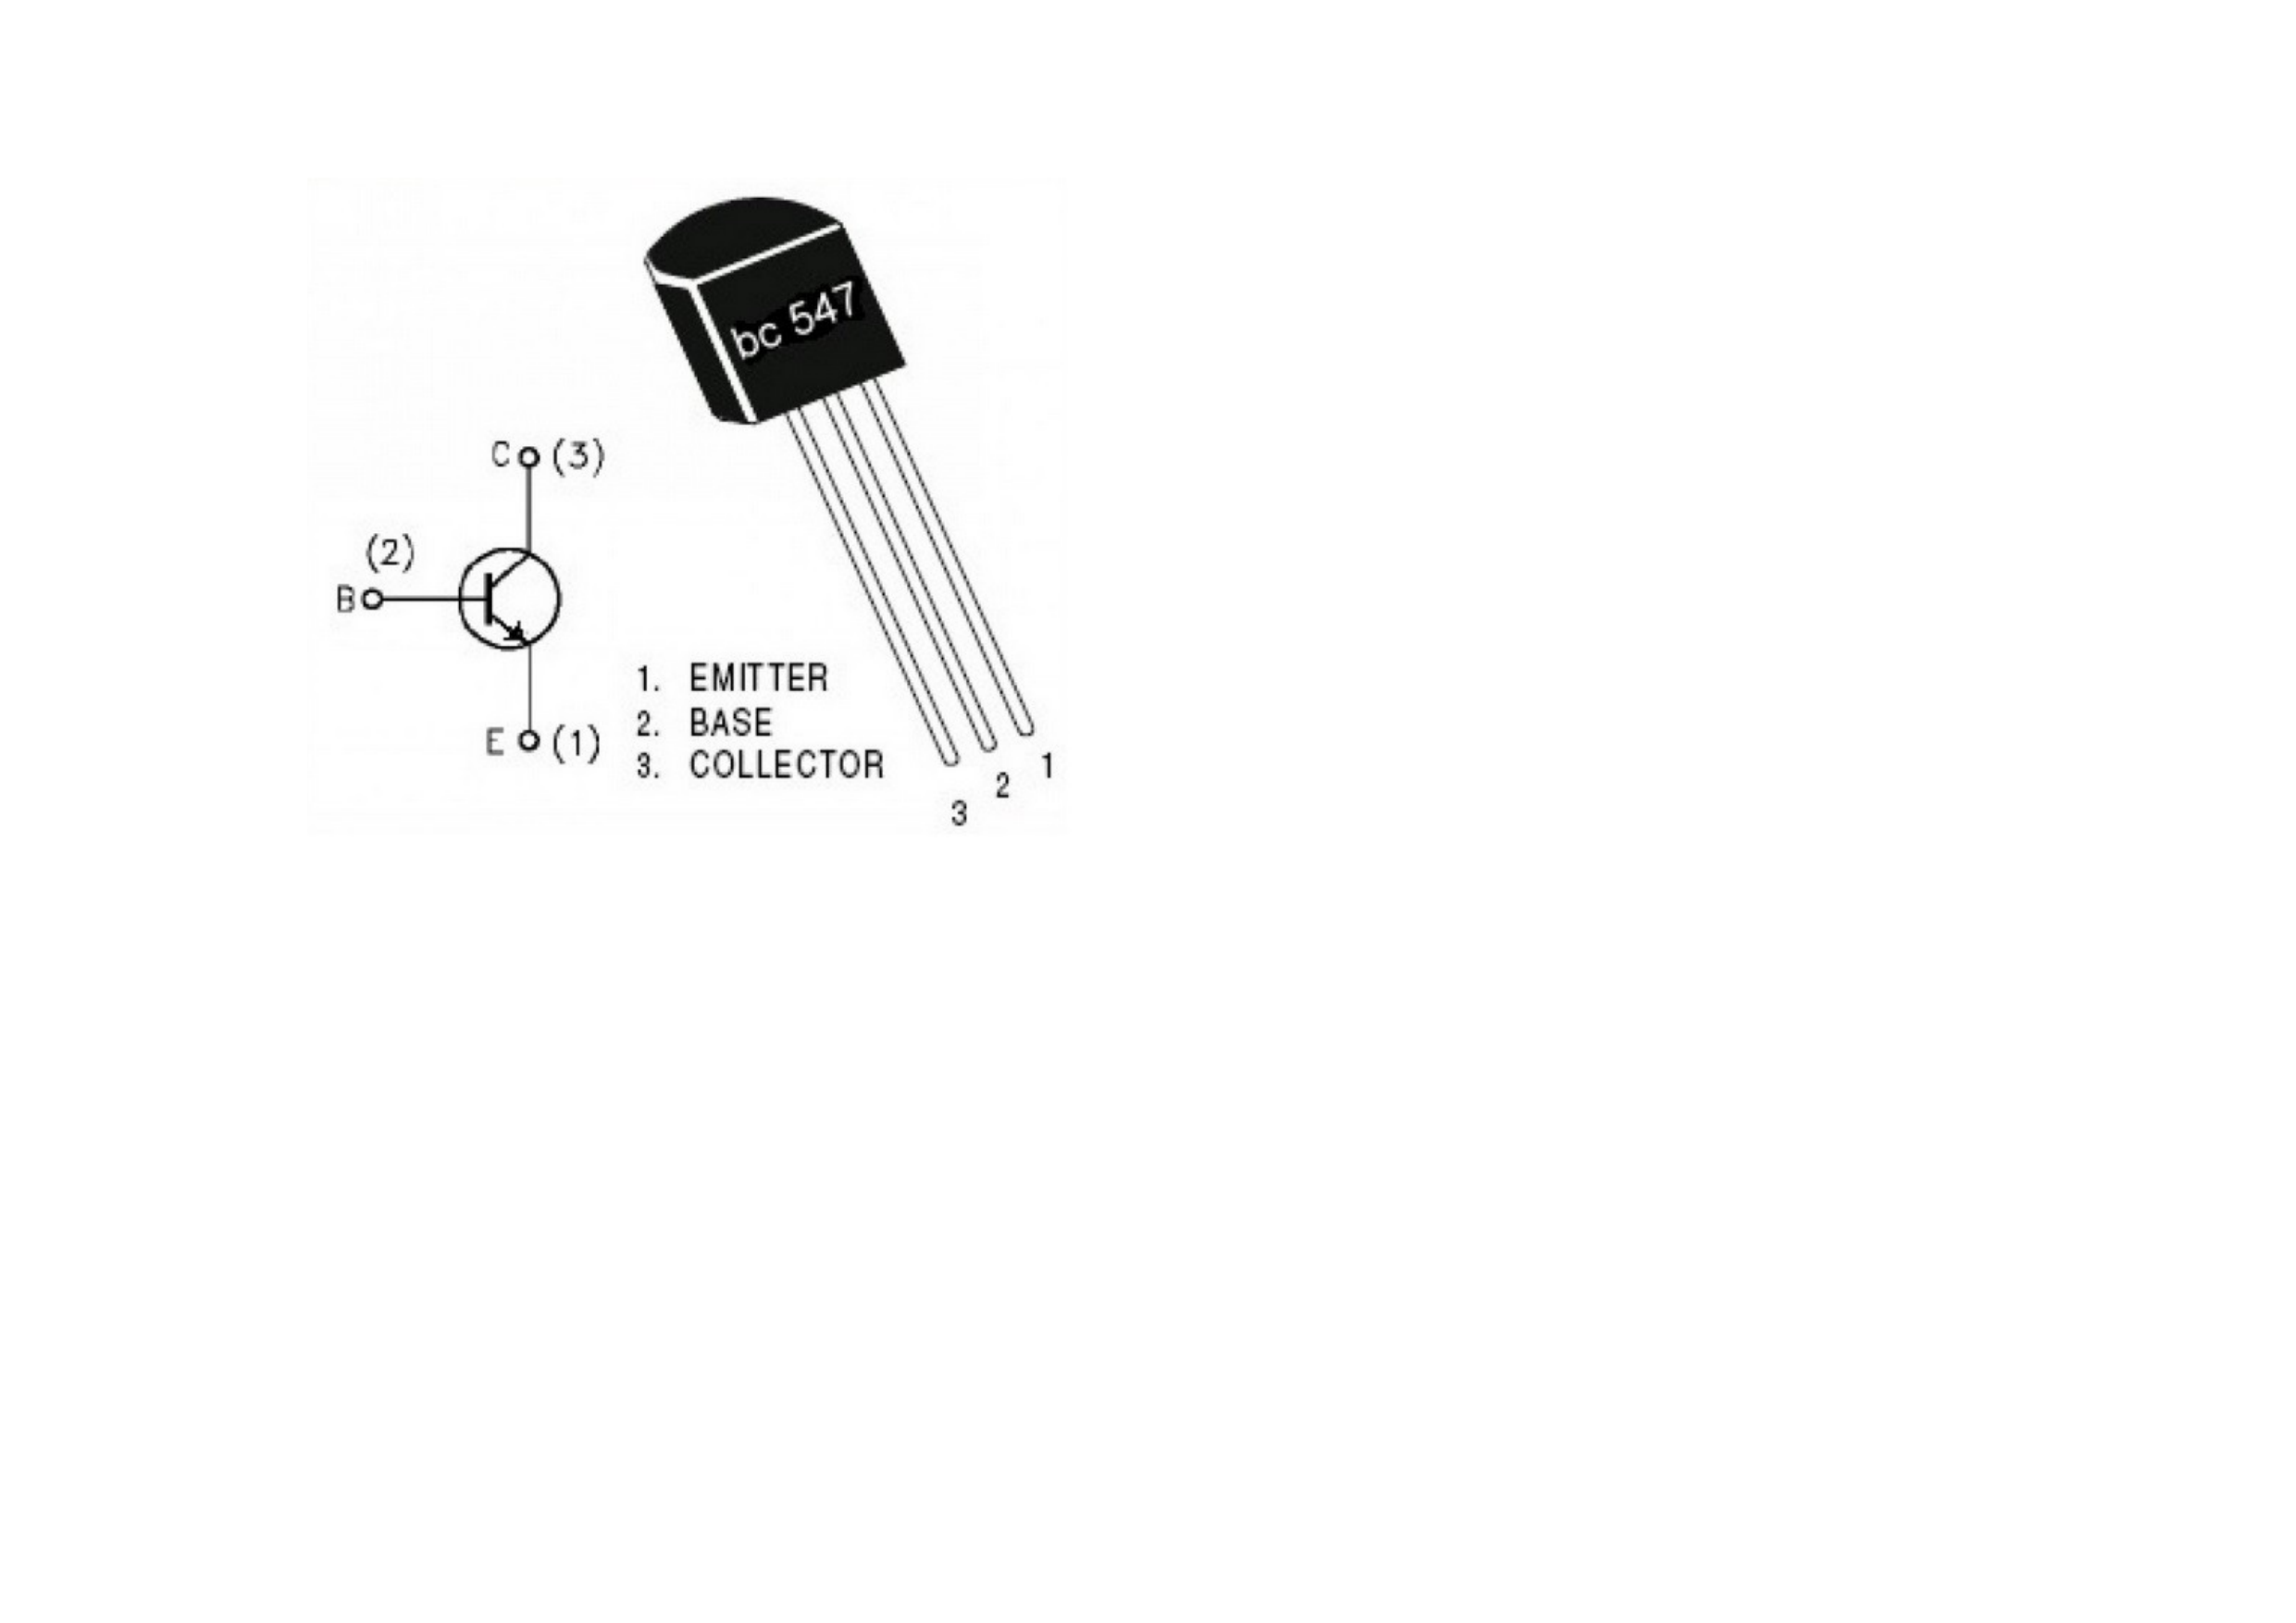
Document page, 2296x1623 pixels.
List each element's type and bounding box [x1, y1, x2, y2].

picture [307, 178, 1081, 863]
